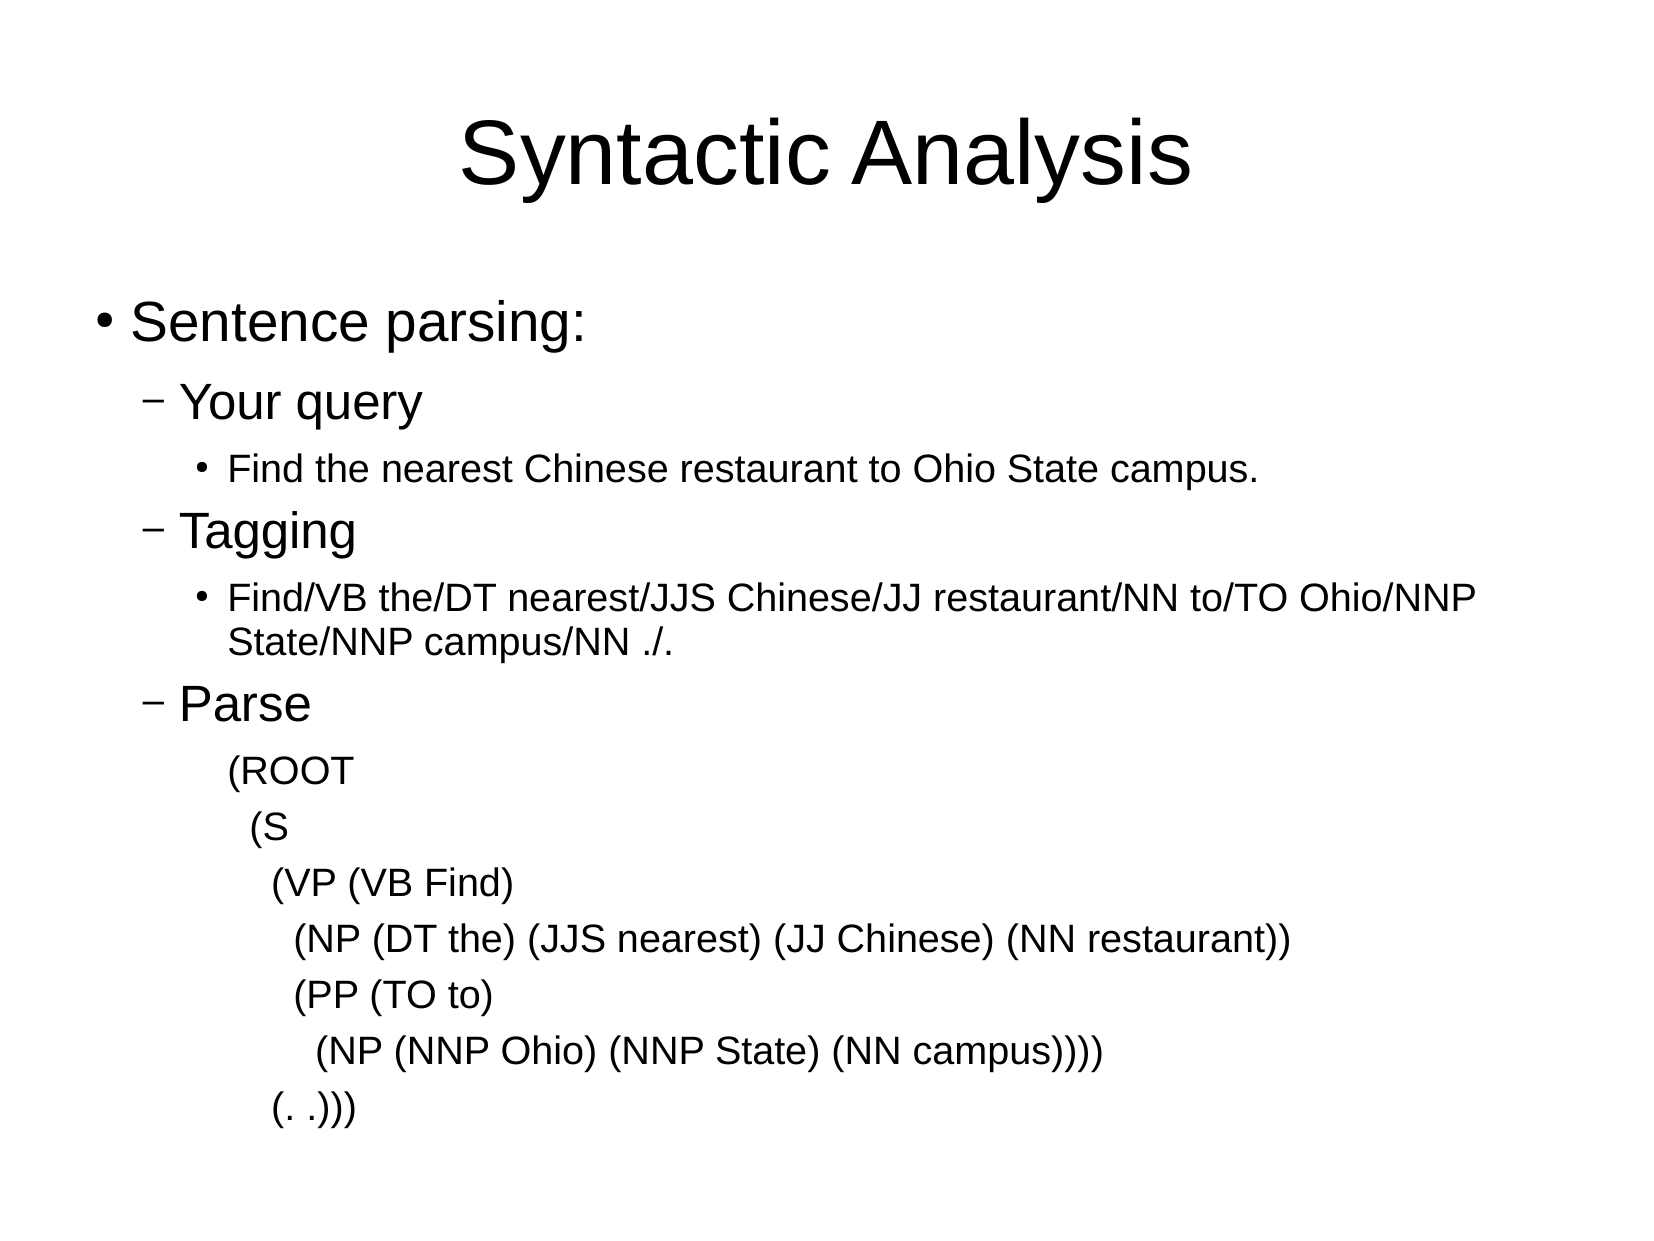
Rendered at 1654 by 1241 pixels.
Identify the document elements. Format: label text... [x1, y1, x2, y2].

list Sentence parsing: Your query Find the nearest Chinese restaurant to Ohio State campus. Tagging Find/VB the/DT nearest/JJS Chinese/JJ restaurant/NN to/TO Ohio/NNP State/NNP campus/NN ./. Parse (ROOT (S (VP (VB Find) (NP (DT the) (JJS nearest) (JJ Chinese) (NN restaurant)) (PP (TO to) (NP (NNP Ohio) (NNP State) (NN campus)))) (. .))) [82, 290, 1538, 1141]
title Syntactic Analysis [82, 49, 1571, 257]
